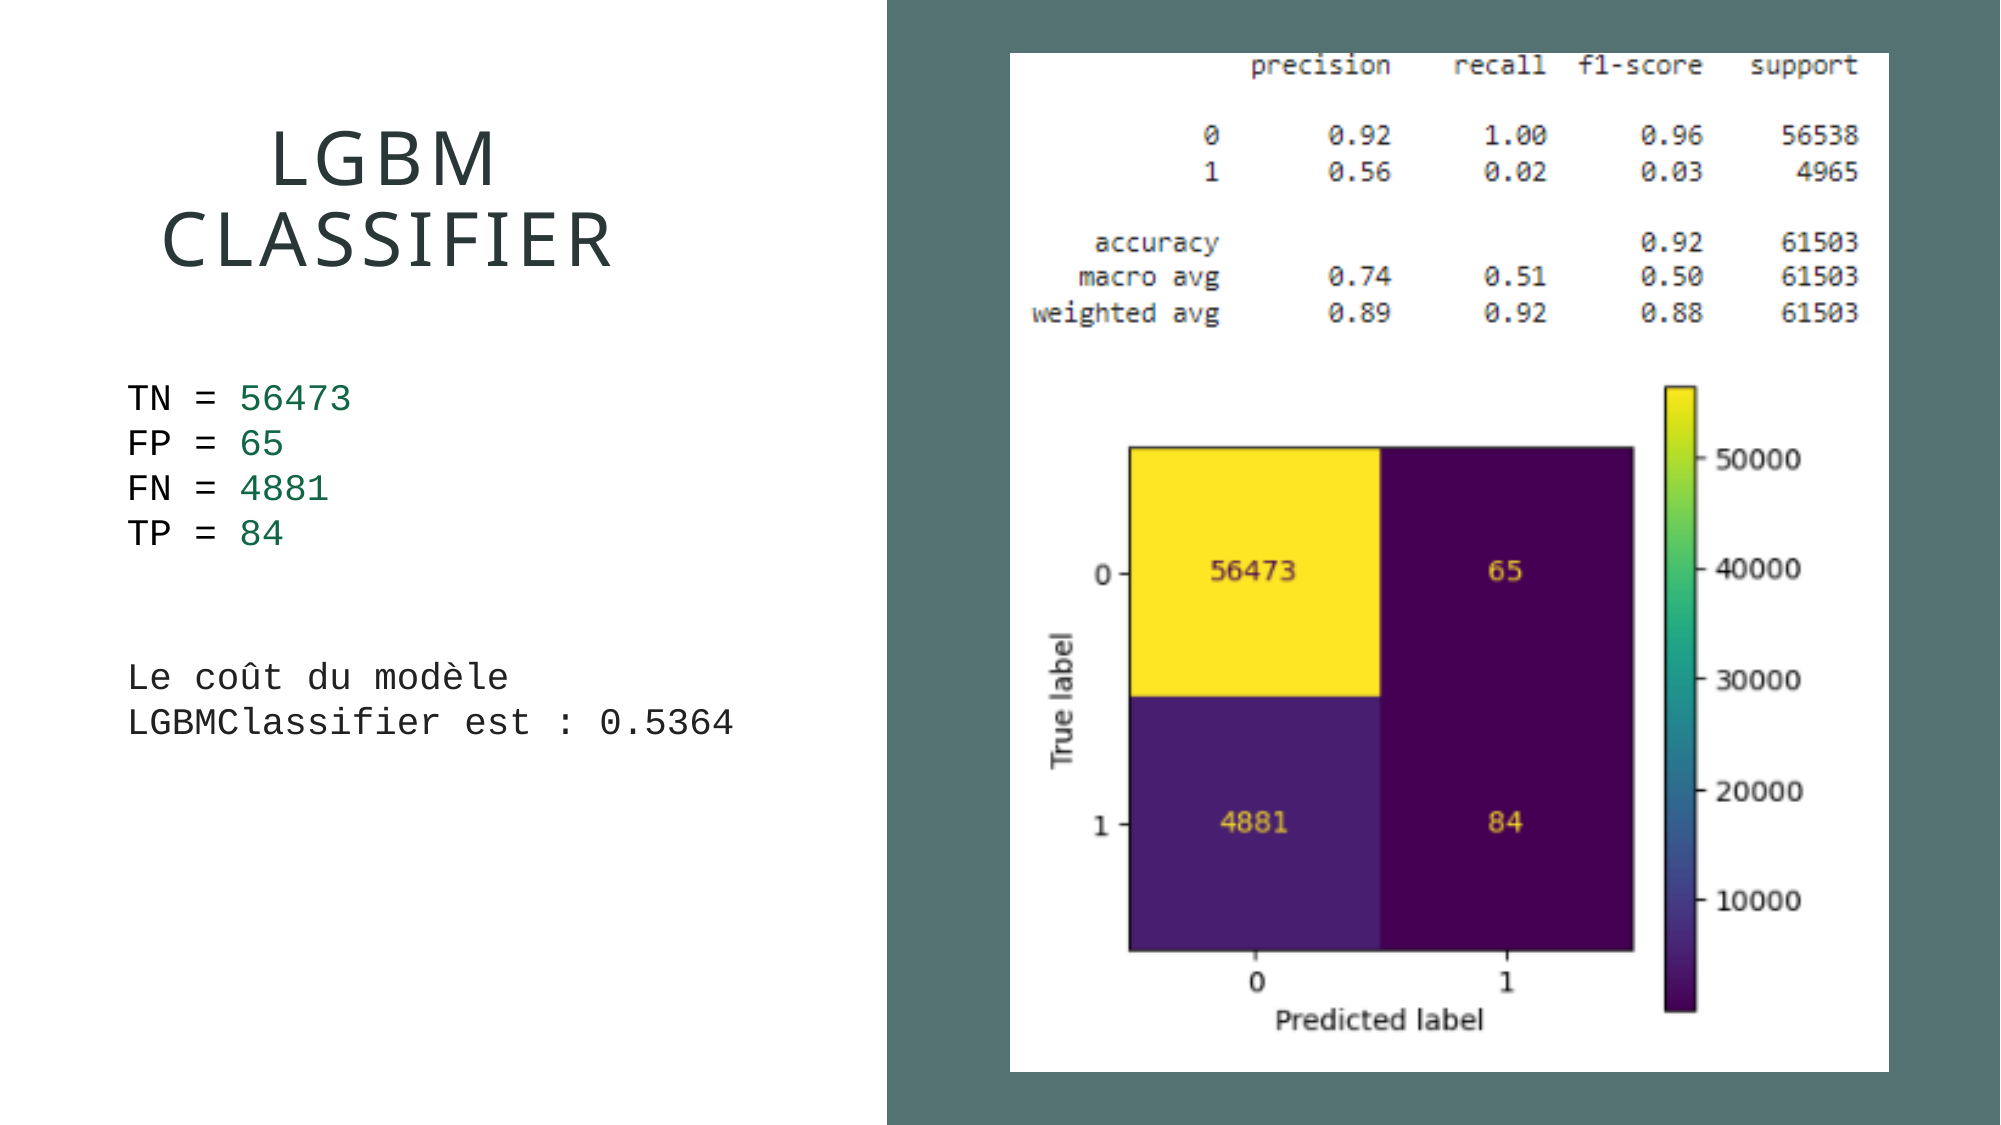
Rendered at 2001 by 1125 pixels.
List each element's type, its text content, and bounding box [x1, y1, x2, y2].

picture [1010, 53, 1889, 1072]
text_box Le coût du modèle LGBMClassifier est : 0.5364 [112, 652, 808, 742]
text_box [0, 0, 2000, 1125]
title LGBM Classifier [111, 25, 662, 291]
text_box TN = 56473 FP = 65 FN = 4881 TP = 84 [111, 365, 633, 563]
